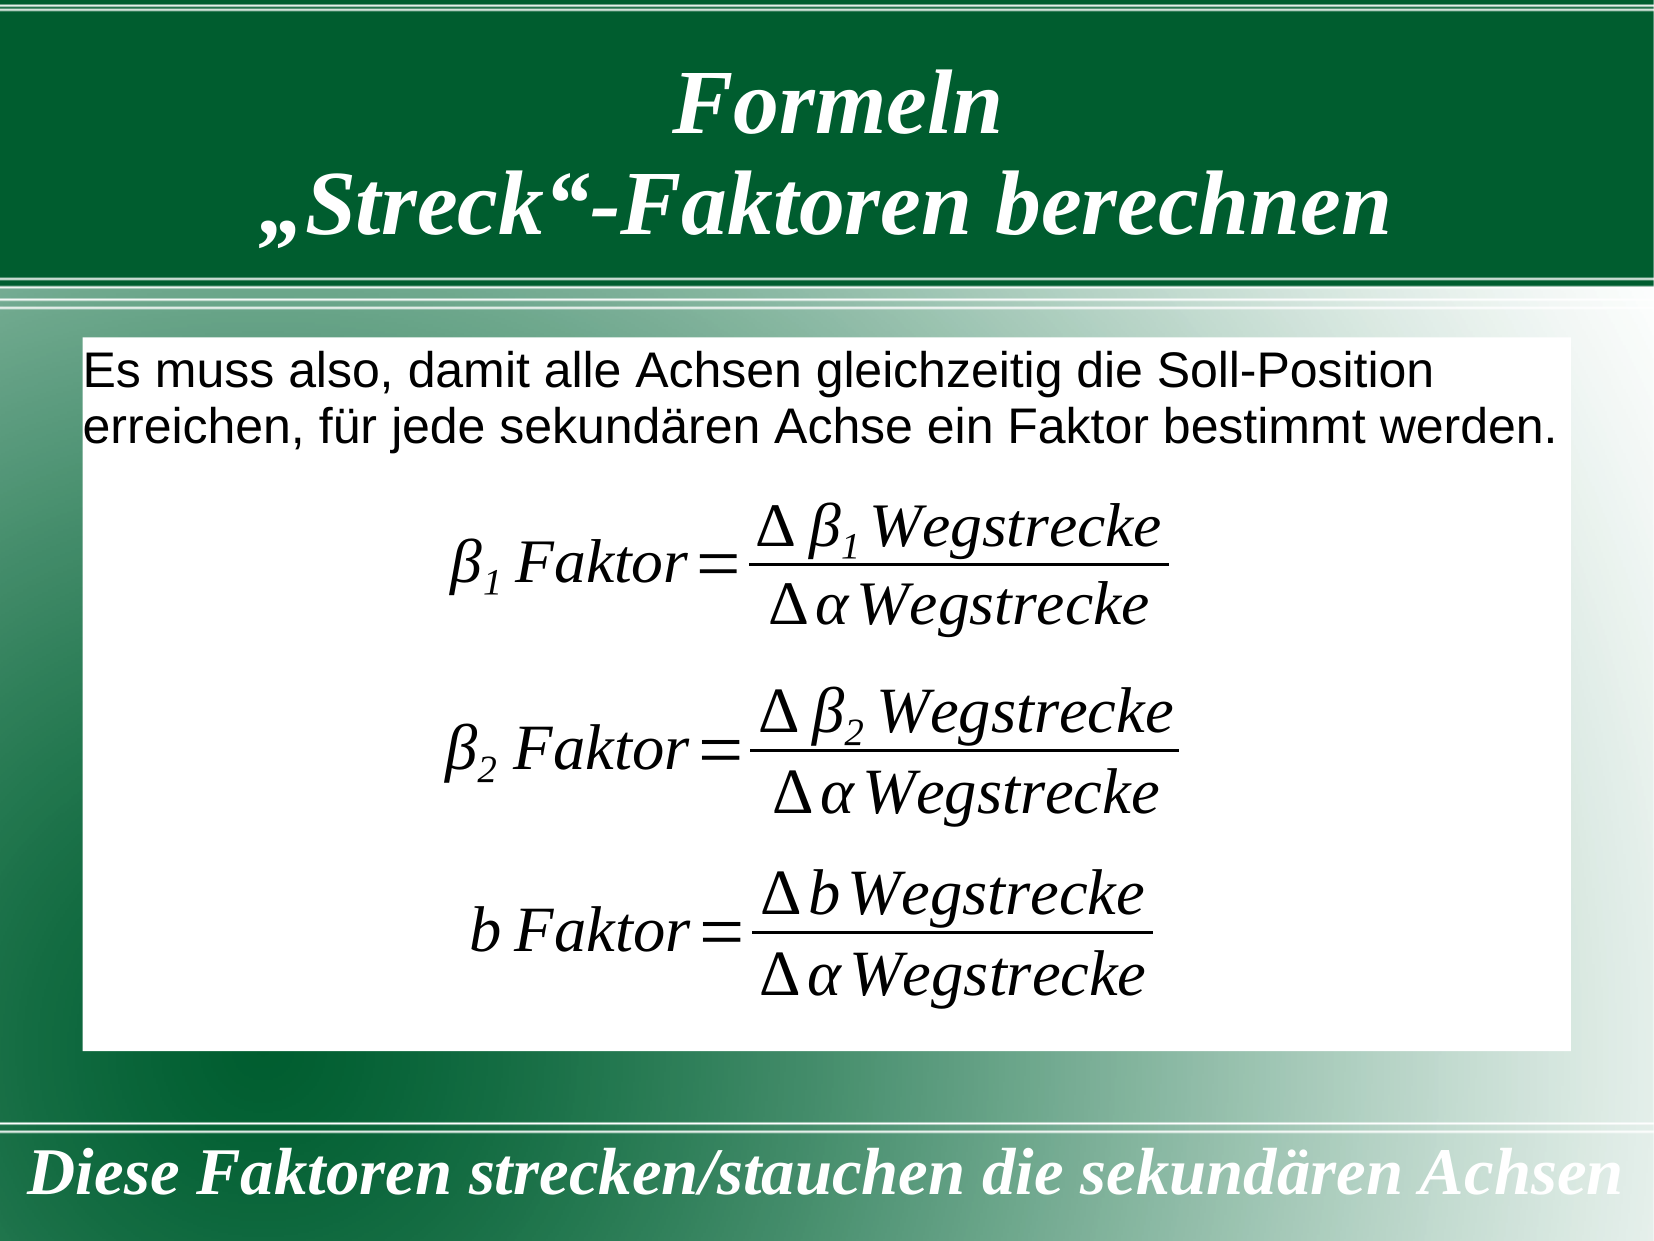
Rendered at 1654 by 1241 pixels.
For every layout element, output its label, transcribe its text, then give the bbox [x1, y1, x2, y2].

text_box Es muss also, damit alle Achsen gleichzeitig die Soll-Position erreichen, für jede sekundären Achse ein Faktor bestimmt werden. [82, 342, 1560, 485]
title Diese Faktoren strecken/stauchen die sekundären Achsen [11, 1068, 1642, 1241]
picture [0, 0, 1654, 1241]
title Formeln „Streck“-Faktoren berechnen [82, 49, 1571, 257]
chart [437, 491, 1178, 638]
chart [431, 674, 1189, 827]
chart [463, 856, 1162, 1009]
text_box [82, 337, 1571, 1052]
